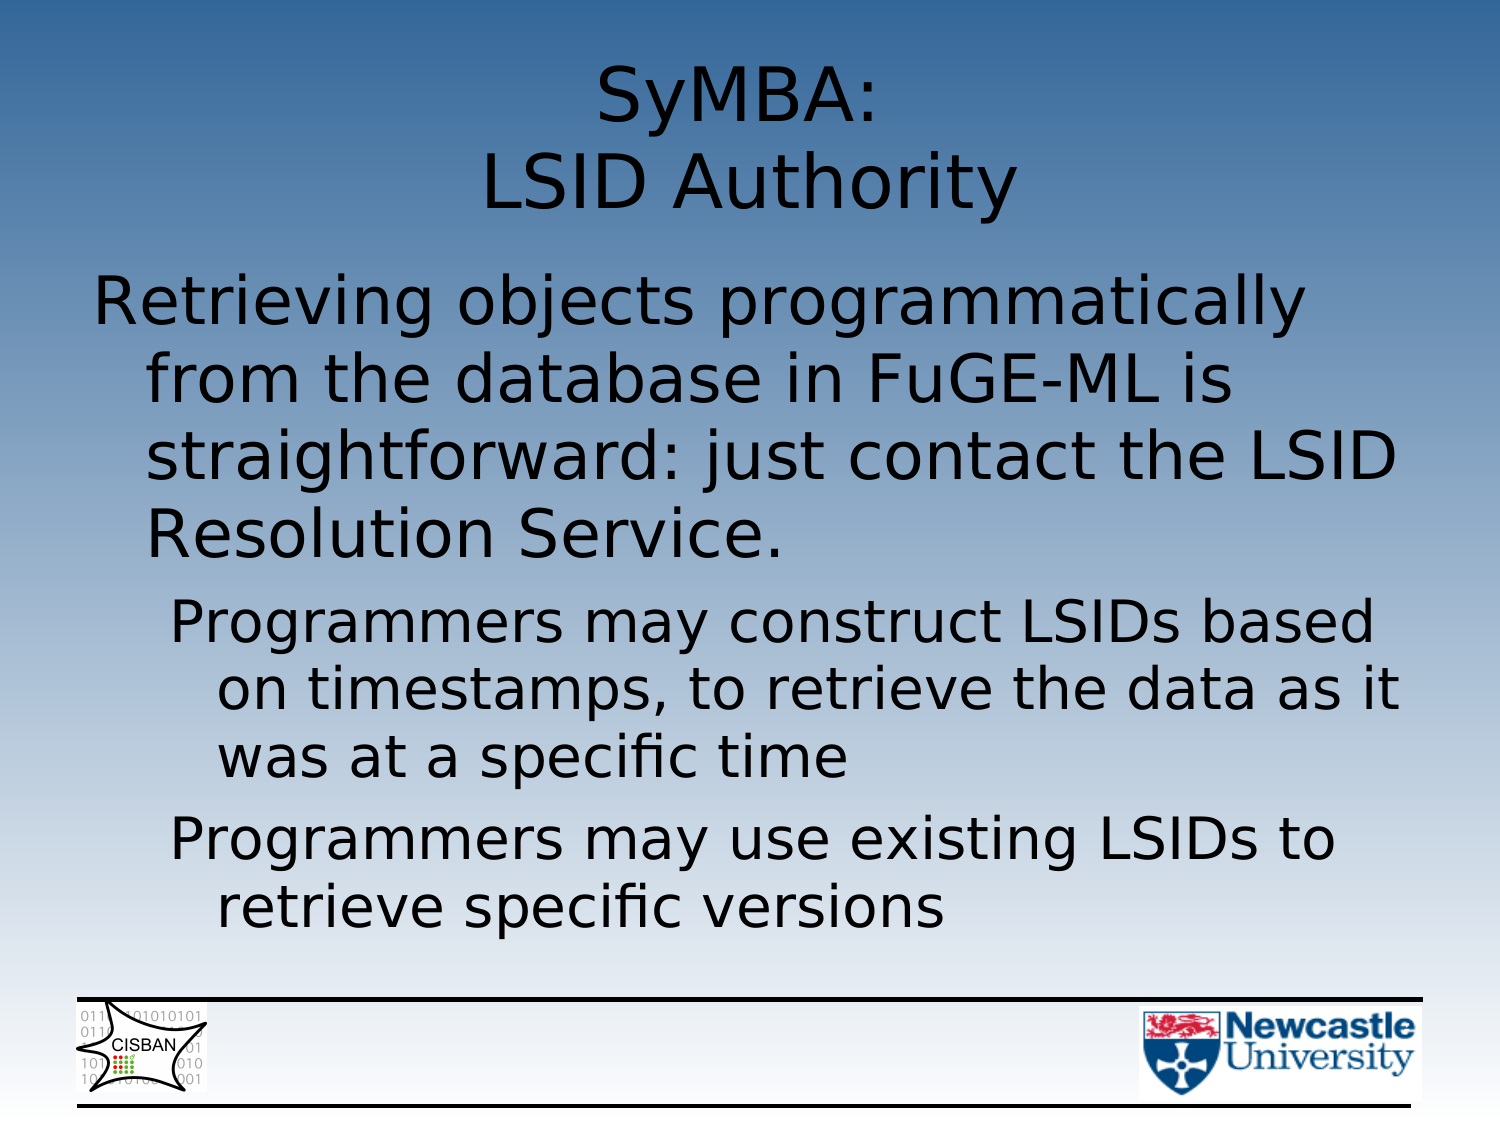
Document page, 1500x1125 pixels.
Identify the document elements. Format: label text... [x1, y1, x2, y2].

picture [76, 999, 207, 1092]
title SyMBA: LSID Authority [75, 51, 1426, 227]
list Retrieving objects programmatically from the database in FuGE-ML is straightforward: just contact the LSID Resolution Service. Programmers may construct LSIDs based on timestamps, to retrieve the data as it was at a specific time Programmers may use existing LSIDs to retrieve specific versions [75, 262, 1426, 991]
picture [1139, 1006, 1422, 1101]
